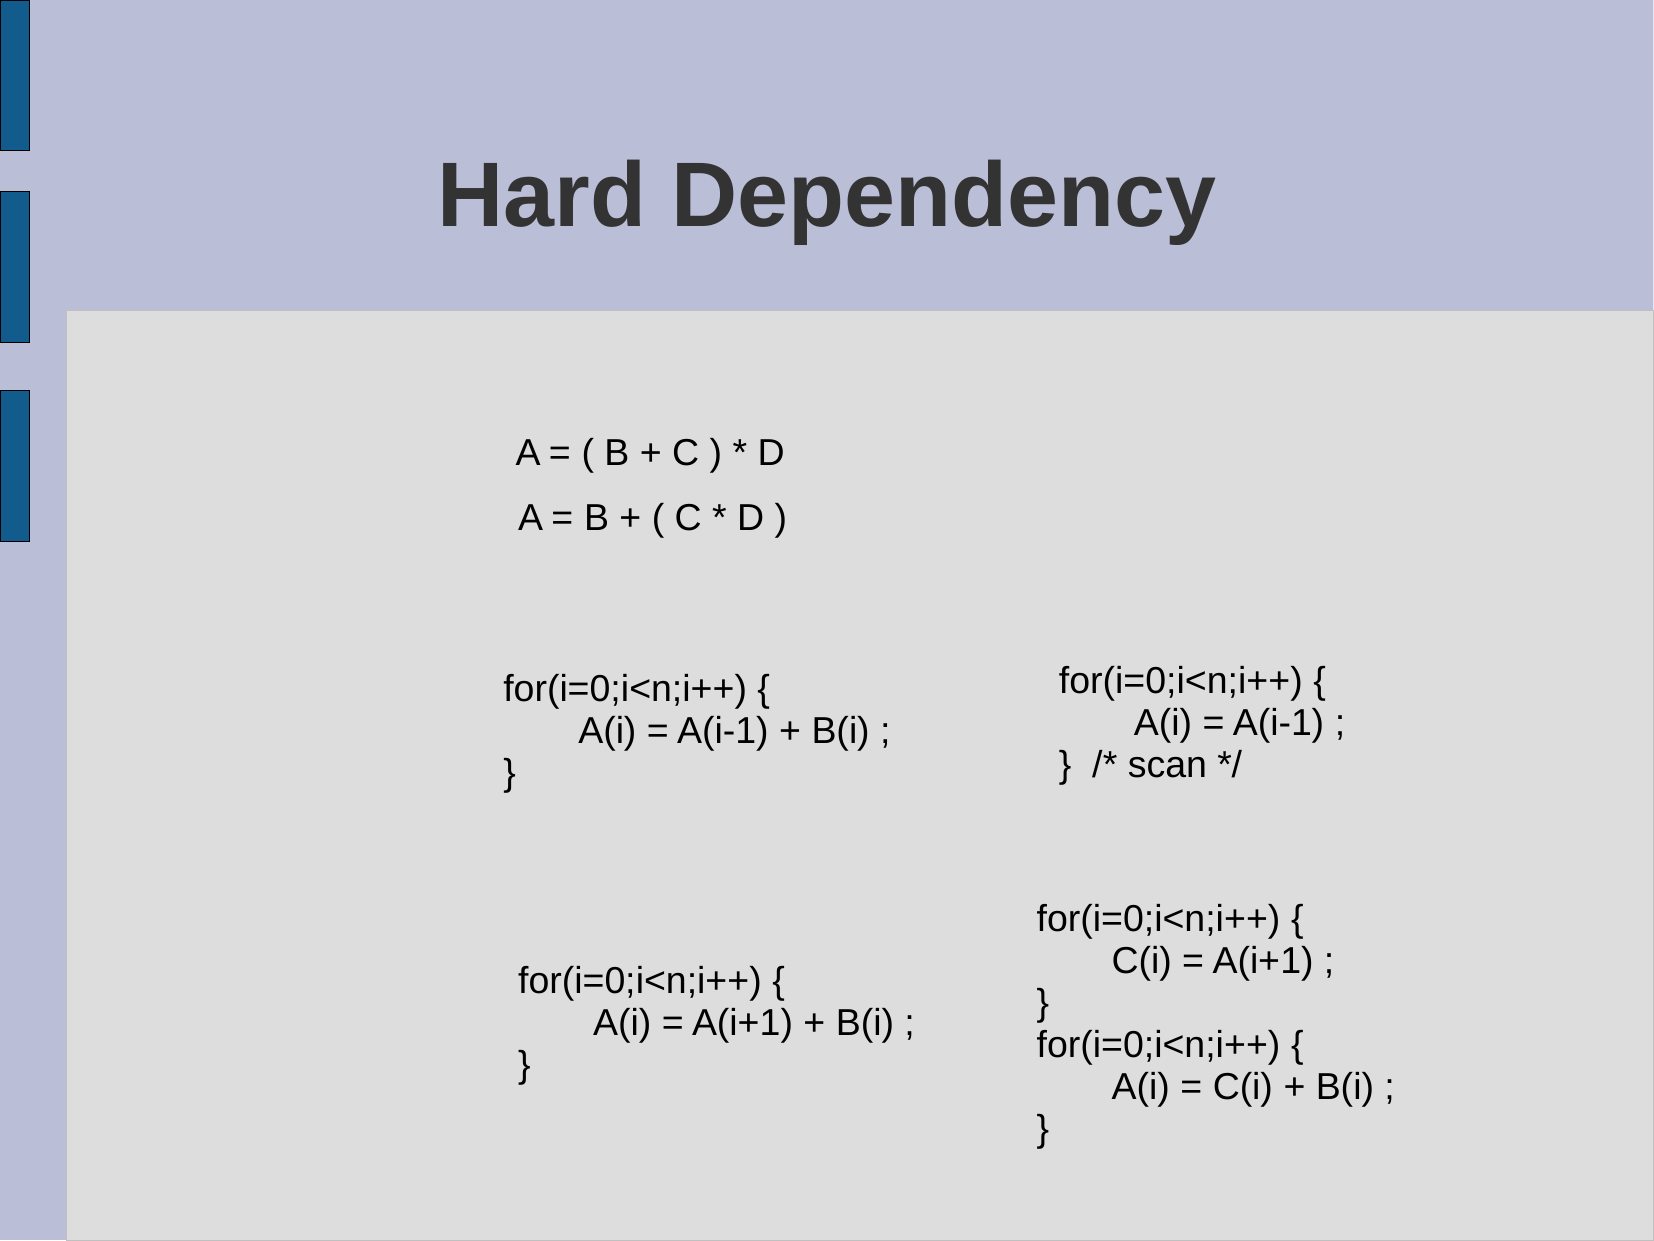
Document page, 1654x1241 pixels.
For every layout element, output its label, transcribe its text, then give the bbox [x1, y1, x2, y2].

text_box for(i=0;i<n;i++) { A(i) = A(i+1) + B(i) ; } [503, 952, 931, 1094]
text_box A = ( B + C ) * D [500, 424, 801, 482]
text_box for(i=0;i<n;i++) { A(i) = A(i-1) ; } /* scan */ [1044, 652, 1361, 794]
title Hard Dependency [121, 91, 1534, 299]
text_box for(i=0;i<n;i++) { C(i) = A(i+1) ; } for(i=0;i<n;i++) { A(i) = C(i) + B(i) ; } [1021, 890, 1411, 1200]
text_box A = B + ( C * D ) [503, 488, 803, 546]
text_box for(i=0;i<n;i++) { A(i) = A(i-1) + B(i) ; } [488, 659, 907, 801]
